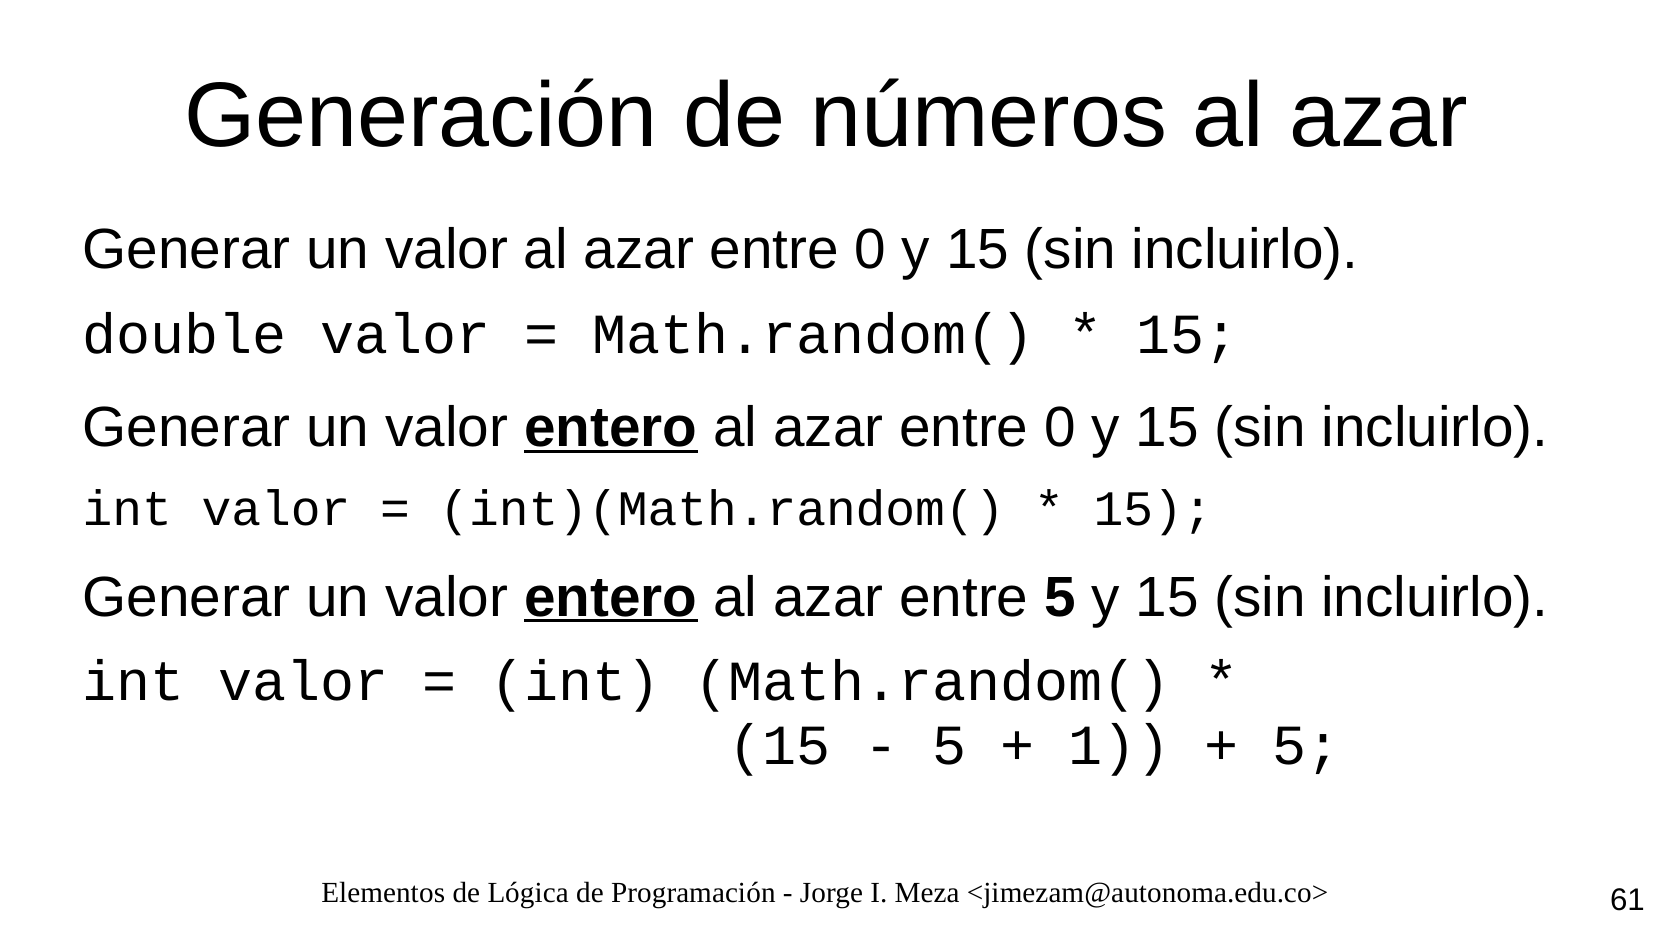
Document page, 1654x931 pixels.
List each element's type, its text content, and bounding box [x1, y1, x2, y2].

title Generación de números al azar [82, 37, 1571, 193]
list Generar un valor al azar entre 0 y 15 (sin incluirlo). double valor = Math.random() * 15; Generar un valor entero al azar entre 0 y 15 (sin incluirlo). int valor = (int)(Math.random() * 15); Generar un valor entero al azar entre 5 y 15 (sin incluirlo). int valor = (int) (Math.random() * (15 - 5 + 1)) + 5; [82, 217, 1571, 863]
